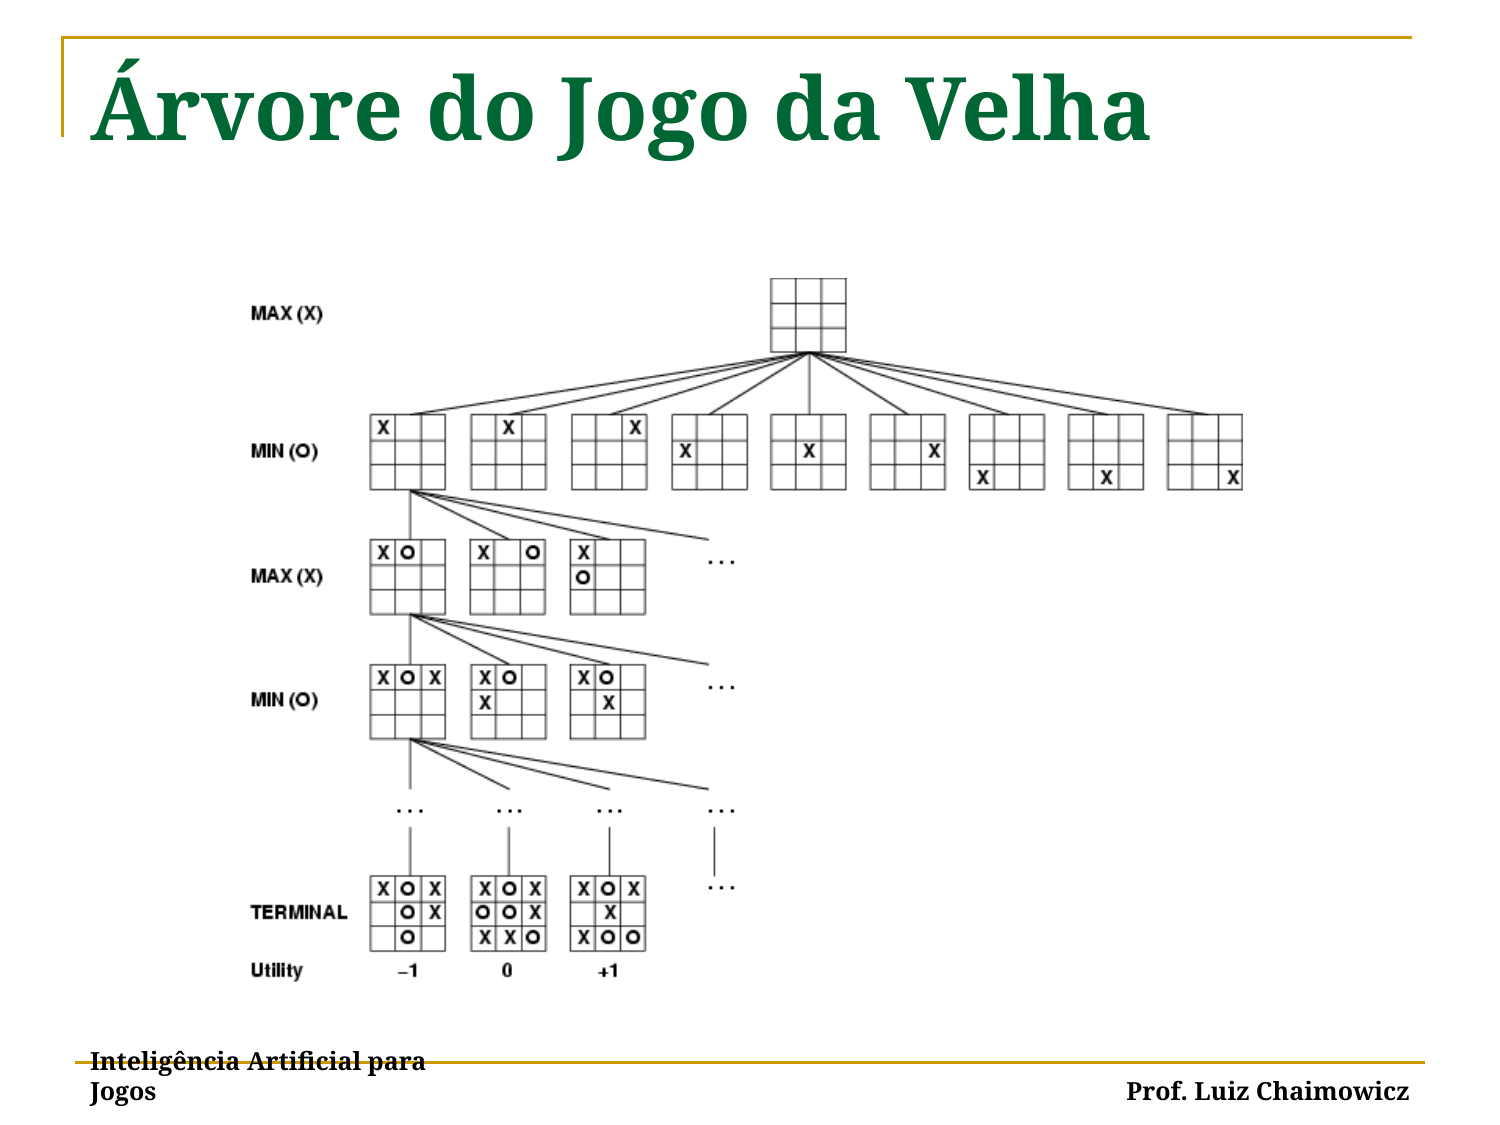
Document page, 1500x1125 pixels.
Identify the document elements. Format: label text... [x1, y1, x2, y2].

footer Inteligência Artificial para Jogos [75, 1074, 500, 1113]
picture [249, 278, 1243, 985]
title Árvore do Jogo da Velha [75, 45, 1425, 188]
